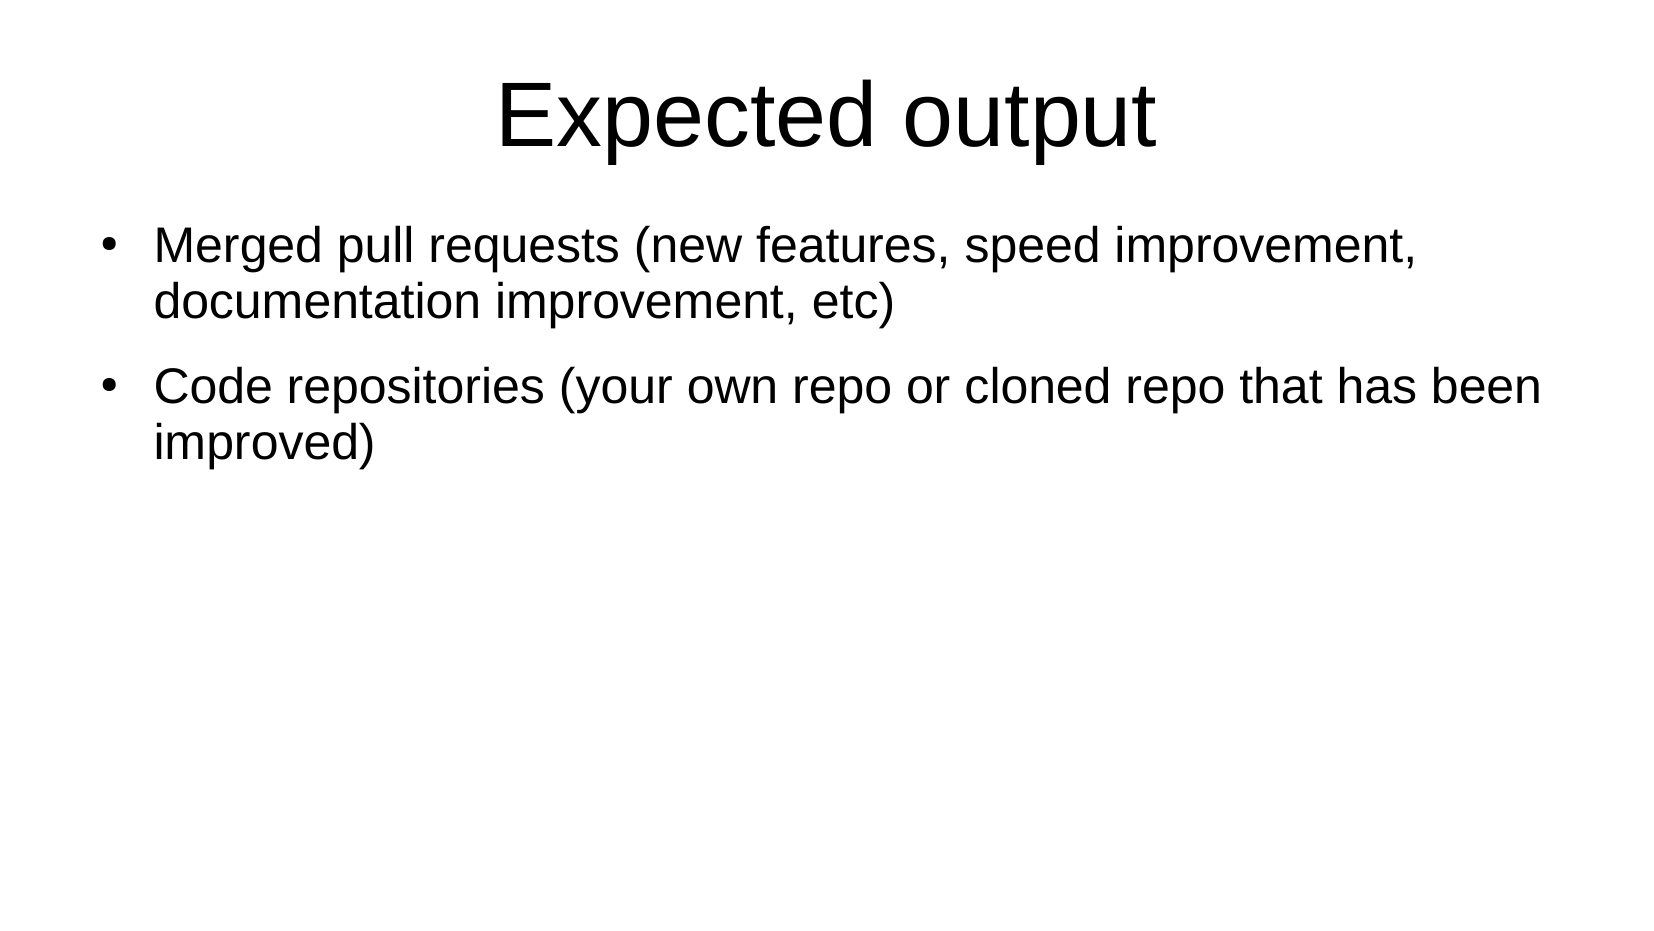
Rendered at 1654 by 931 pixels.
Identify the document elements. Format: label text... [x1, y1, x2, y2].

title Expected output [82, 37, 1571, 193]
list Merged pull requests (new features, speed improvement, documentation improvement, etc) Code repositories (your own repo or cloned repo that has been improved) [82, 217, 1571, 758]
